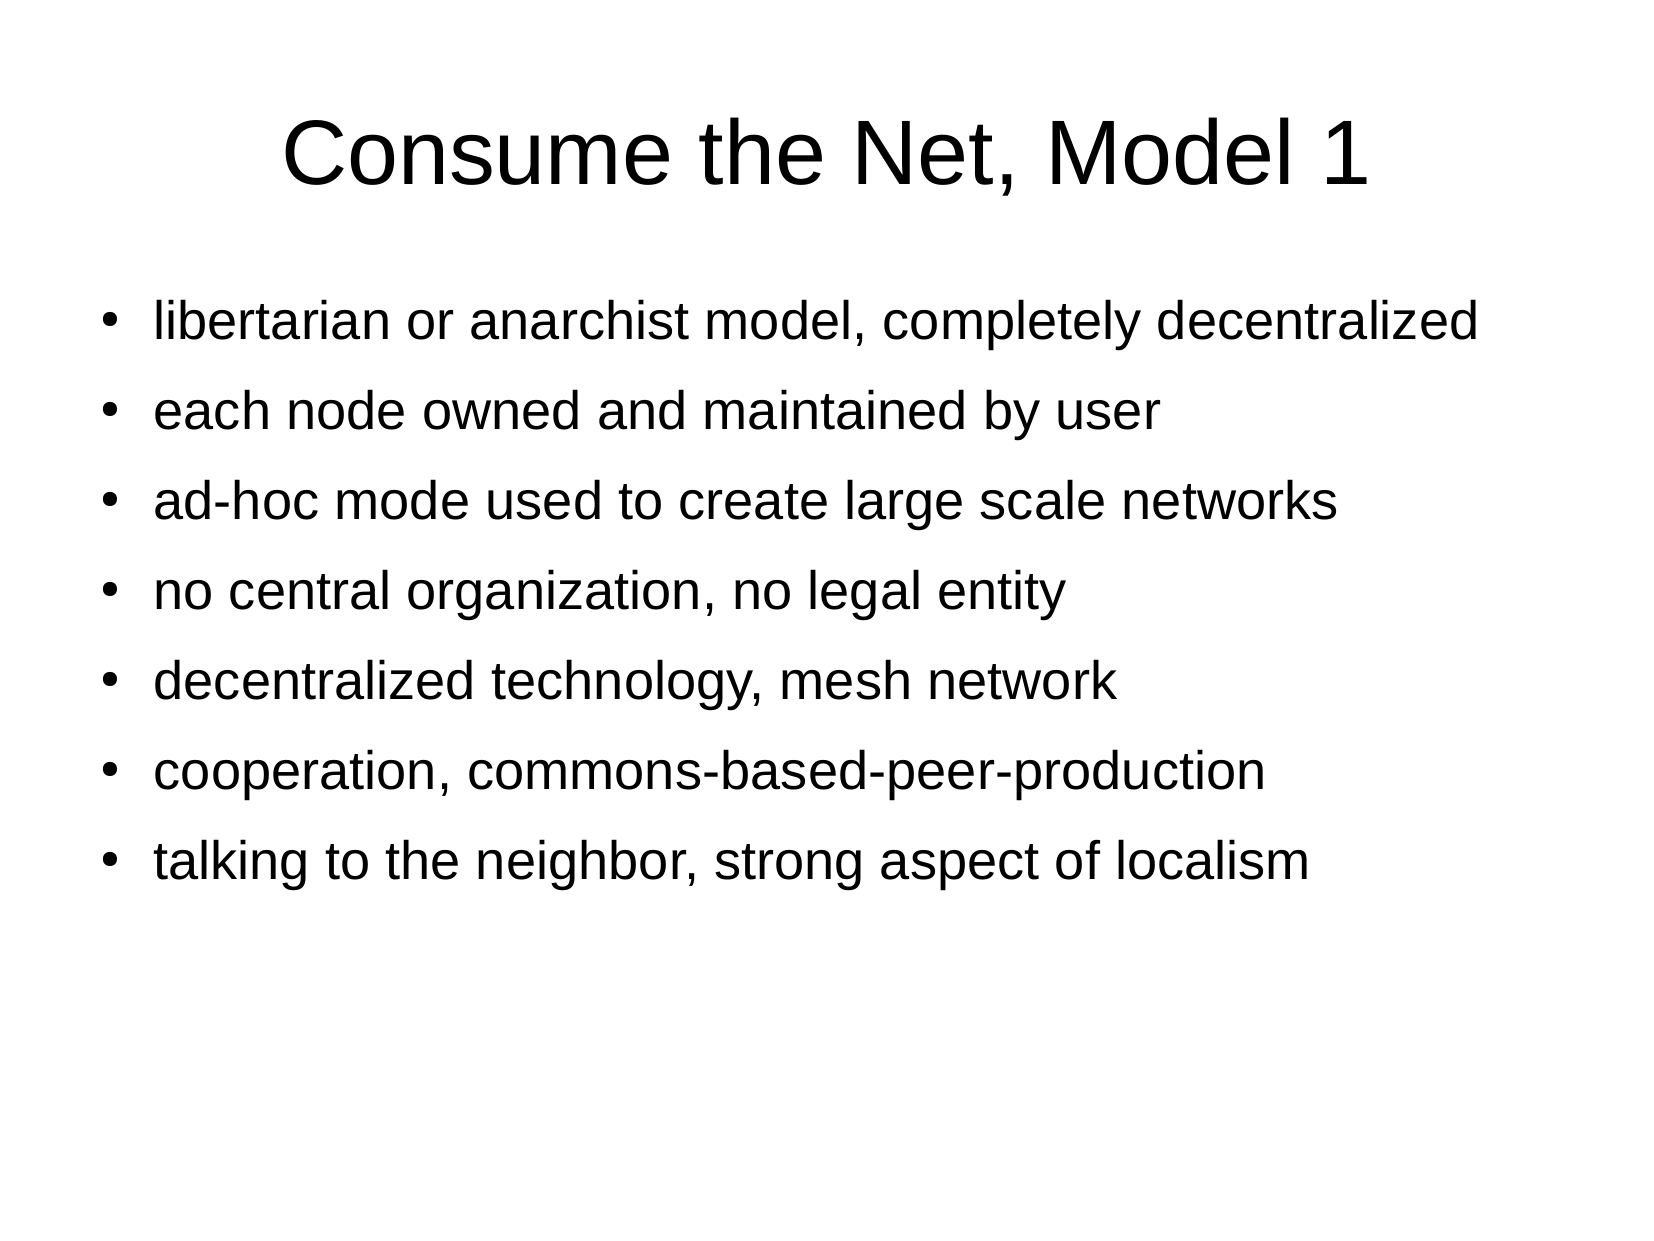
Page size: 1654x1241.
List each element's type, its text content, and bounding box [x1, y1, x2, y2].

list libertarian or anarchist model, completely decentralized each node owned and maintained by user ad-hoc mode used to create large scale networks no central organization, no legal entity decentralized technology, mesh network cooperation, commons-based-peer-production talking to the neighbor, strong aspect of localism [82, 290, 1571, 1010]
title Consume the Net, Model 1 [82, 49, 1571, 257]
